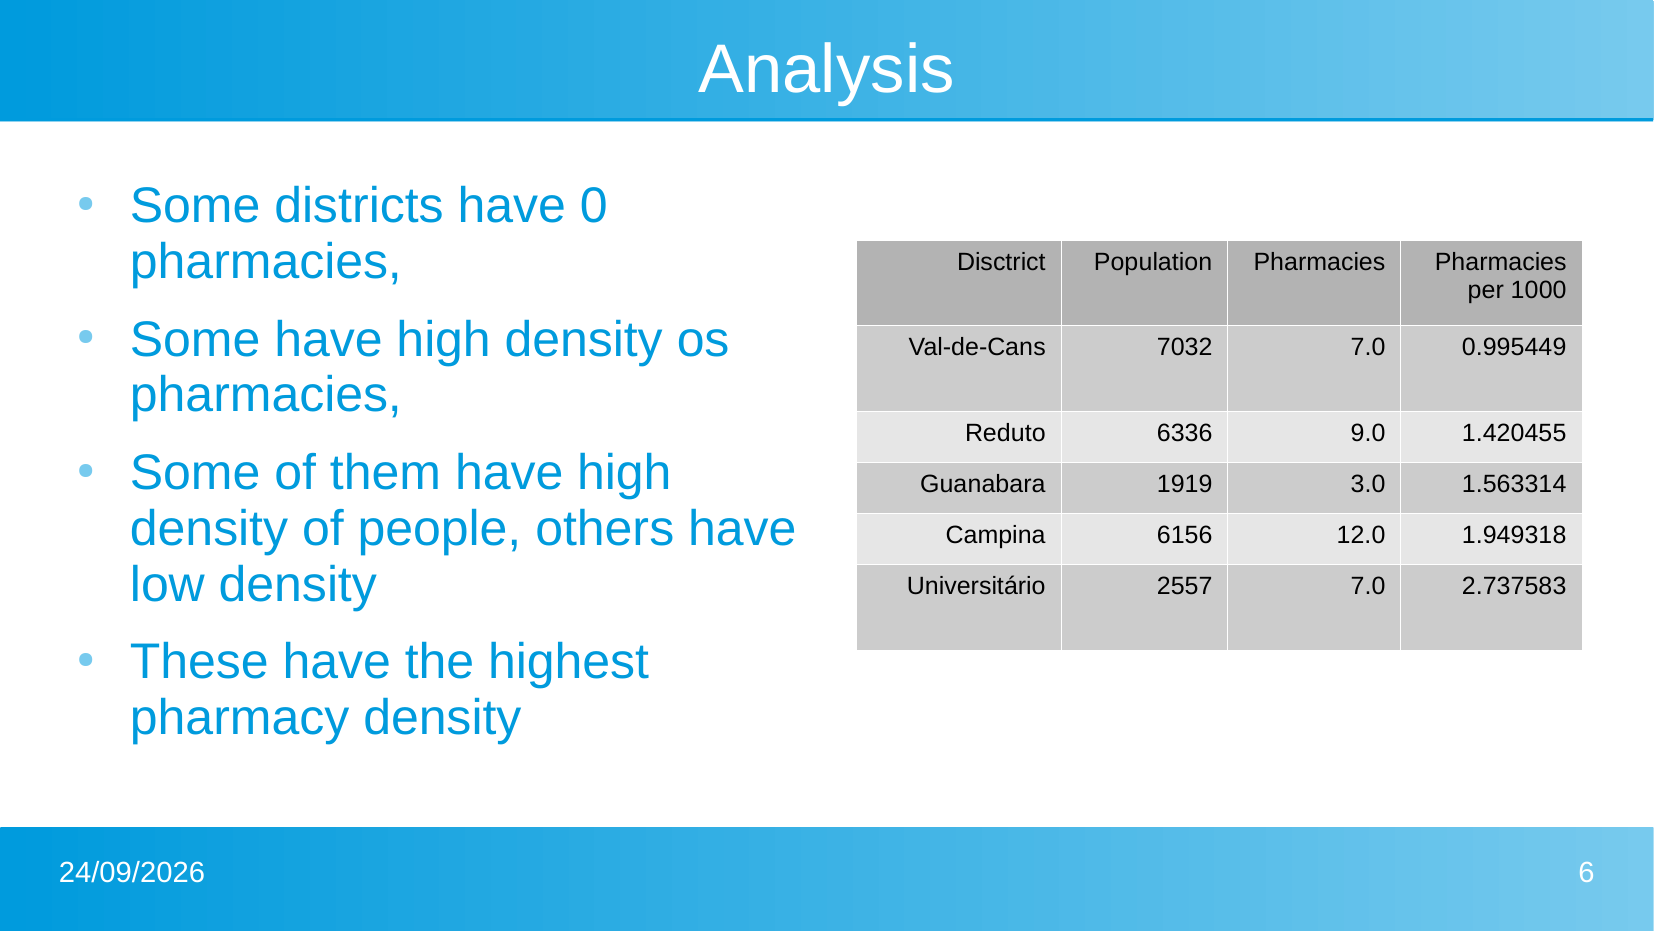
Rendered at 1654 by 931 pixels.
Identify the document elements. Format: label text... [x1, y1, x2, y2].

list Some districts have 0 pharmacies, Some have high density os pharmacies, Some of them have high density of people, others have low density These have the highest pharmacy density [59, 177, 809, 768]
table_cell 7.0 [1228, 326, 1400, 411]
table_cell 2.737583 [1401, 565, 1582, 650]
table_cell Guanabara [857, 463, 1061, 513]
table_cell 6156 [1062, 514, 1227, 564]
table_cell 9.0 [1228, 412, 1400, 462]
table_cell Val-de-Cans [857, 326, 1061, 411]
table_header Population [1062, 241, 1227, 325]
table_cell 1.949318 [1401, 514, 1582, 564]
title Analysis [59, 29, 1595, 108]
table_cell Reduto [857, 412, 1061, 462]
table_cell Universitário [857, 565, 1061, 650]
table_cell 2557 [1062, 565, 1227, 650]
table_cell Campina [857, 514, 1061, 564]
table_header Pharmacies [1228, 241, 1400, 325]
table_cell 1919 [1062, 463, 1227, 513]
table_header Pharmacies per 1000 [1401, 241, 1582, 325]
table_cell 7.0 [1228, 565, 1400, 650]
table_cell 0.995449 [1401, 326, 1582, 411]
table_cell 6336 [1062, 412, 1227, 462]
table_cell 1.420455 [1401, 412, 1582, 462]
table_cell 3.0 [1228, 463, 1400, 513]
table_header Disctrict [857, 241, 1061, 325]
table_cell 1.563314 [1401, 463, 1582, 513]
table_cell 7032 [1062, 326, 1227, 411]
table_cell 12.0 [1228, 514, 1400, 564]
